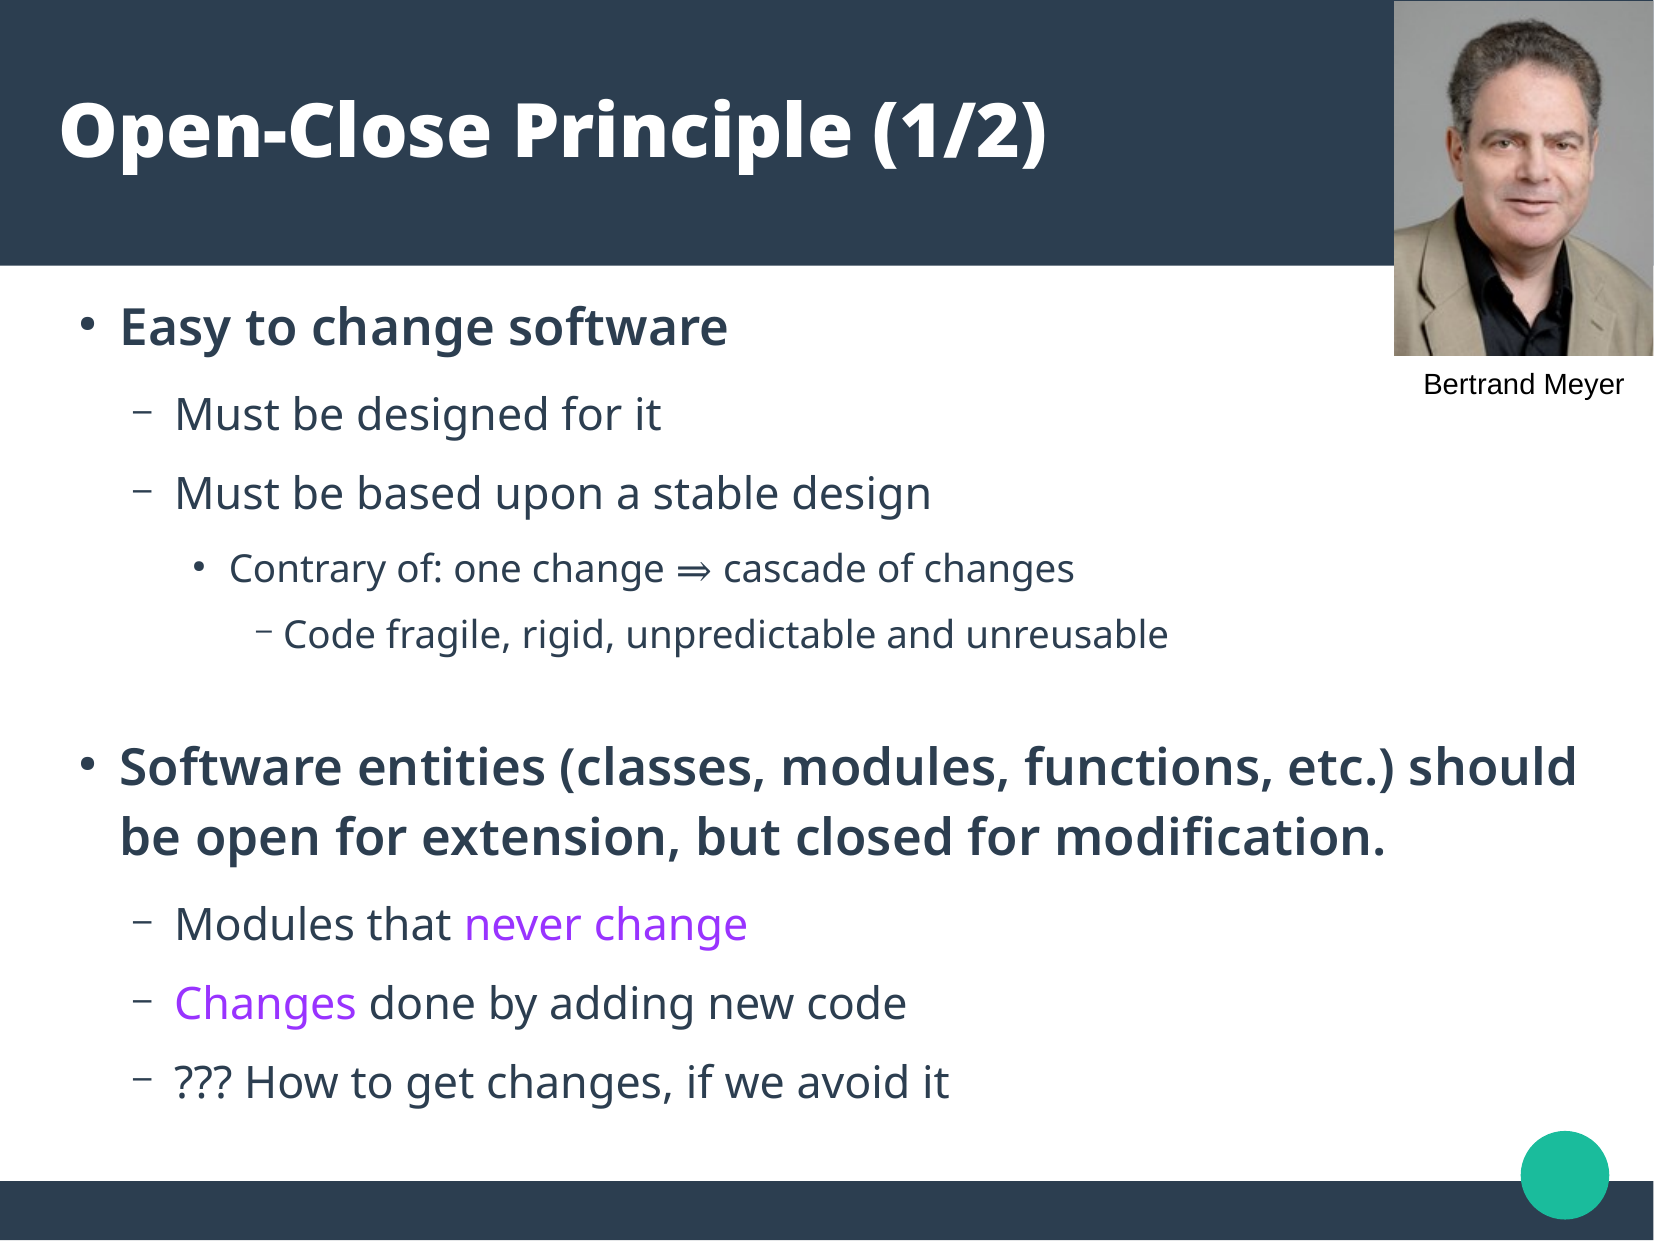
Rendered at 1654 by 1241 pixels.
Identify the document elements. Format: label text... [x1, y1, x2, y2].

text_box Bertrand Meyer [1408, 360, 1640, 408]
picture [1394, 1, 1654, 356]
title Open-Close Principle (1/2) [59, 49, 1394, 207]
list Easy to change software Must be designed for it Must be based upon a stable design Contrary of: one change ⇒ cascade of changes Code fragile, rigid, unpredictable and unreusable Software entities (classes, modules, functions, etc.) should be open for extension, but closed for modification. Modules that never change Changes done by adding new code ??? How to get changes, if we avoid it [64, 290, 1601, 1123]
